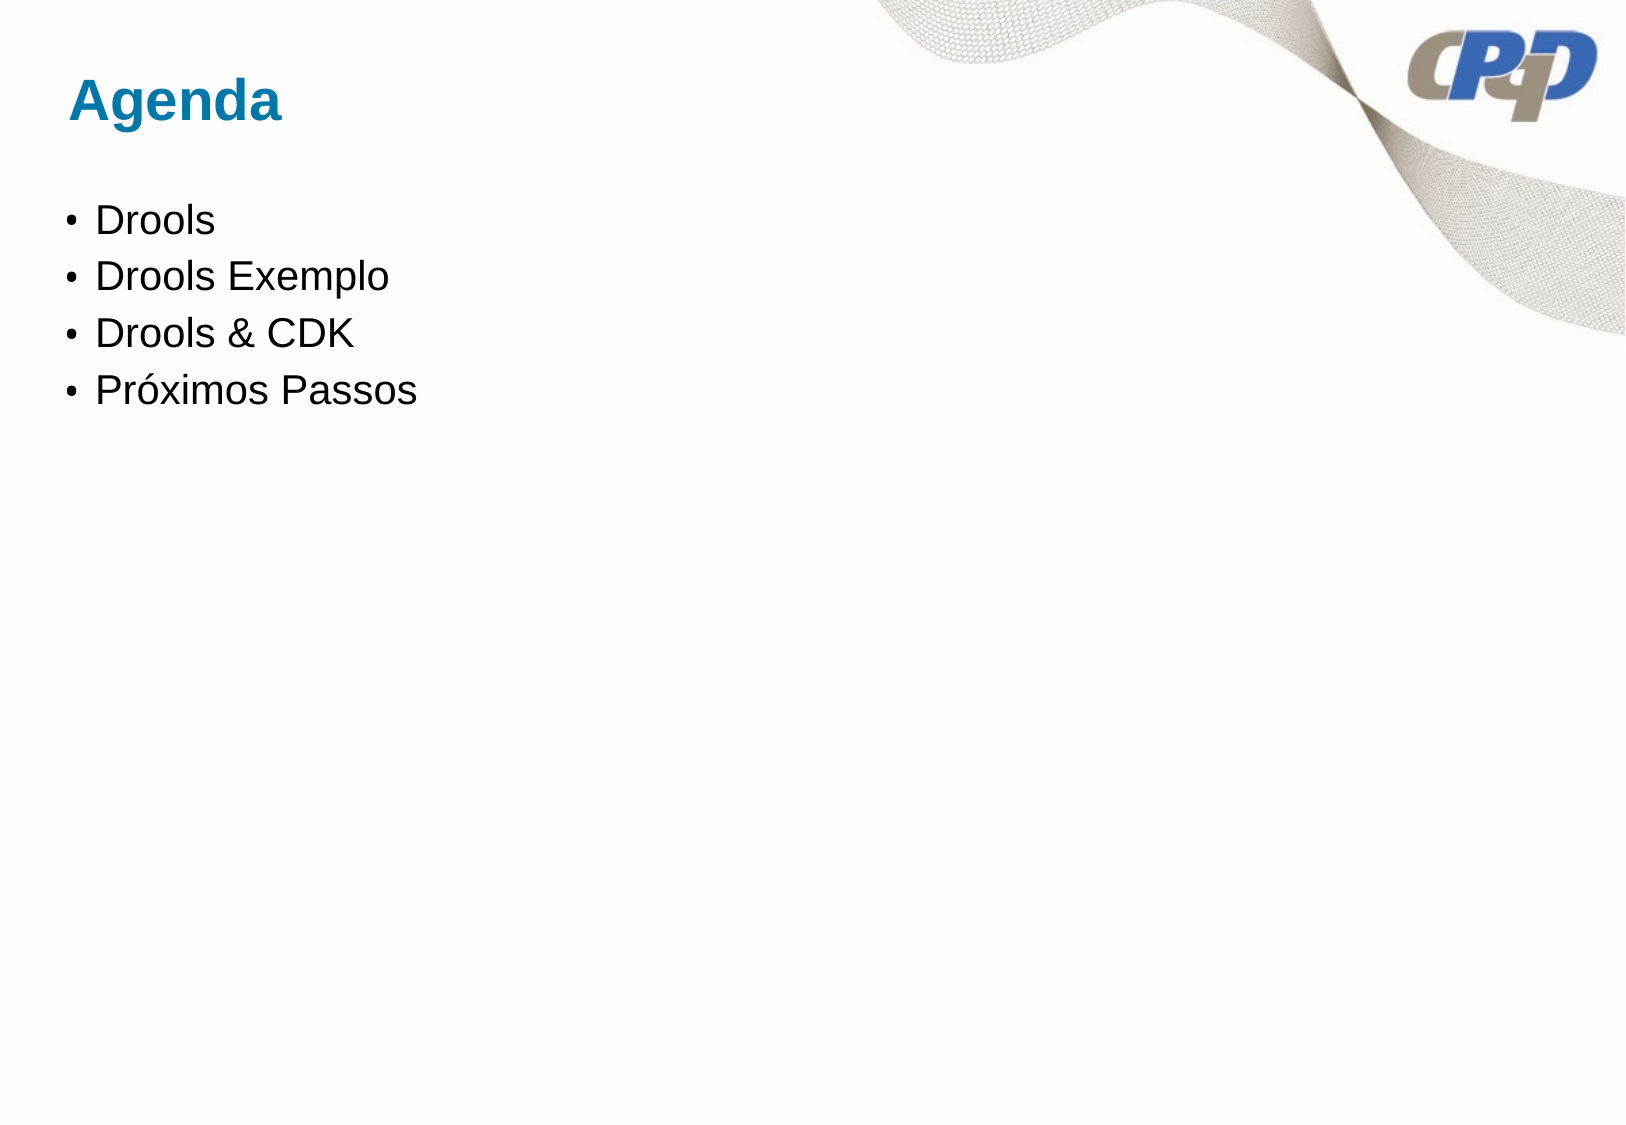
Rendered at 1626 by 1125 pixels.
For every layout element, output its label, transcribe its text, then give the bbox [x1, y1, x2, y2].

picture [0, 0, 1626, 1125]
list Drools Drools Exemplo Drools & CDK Próximos Passos [63, 196, 1544, 991]
title Agenda [68, 57, 1288, 143]
